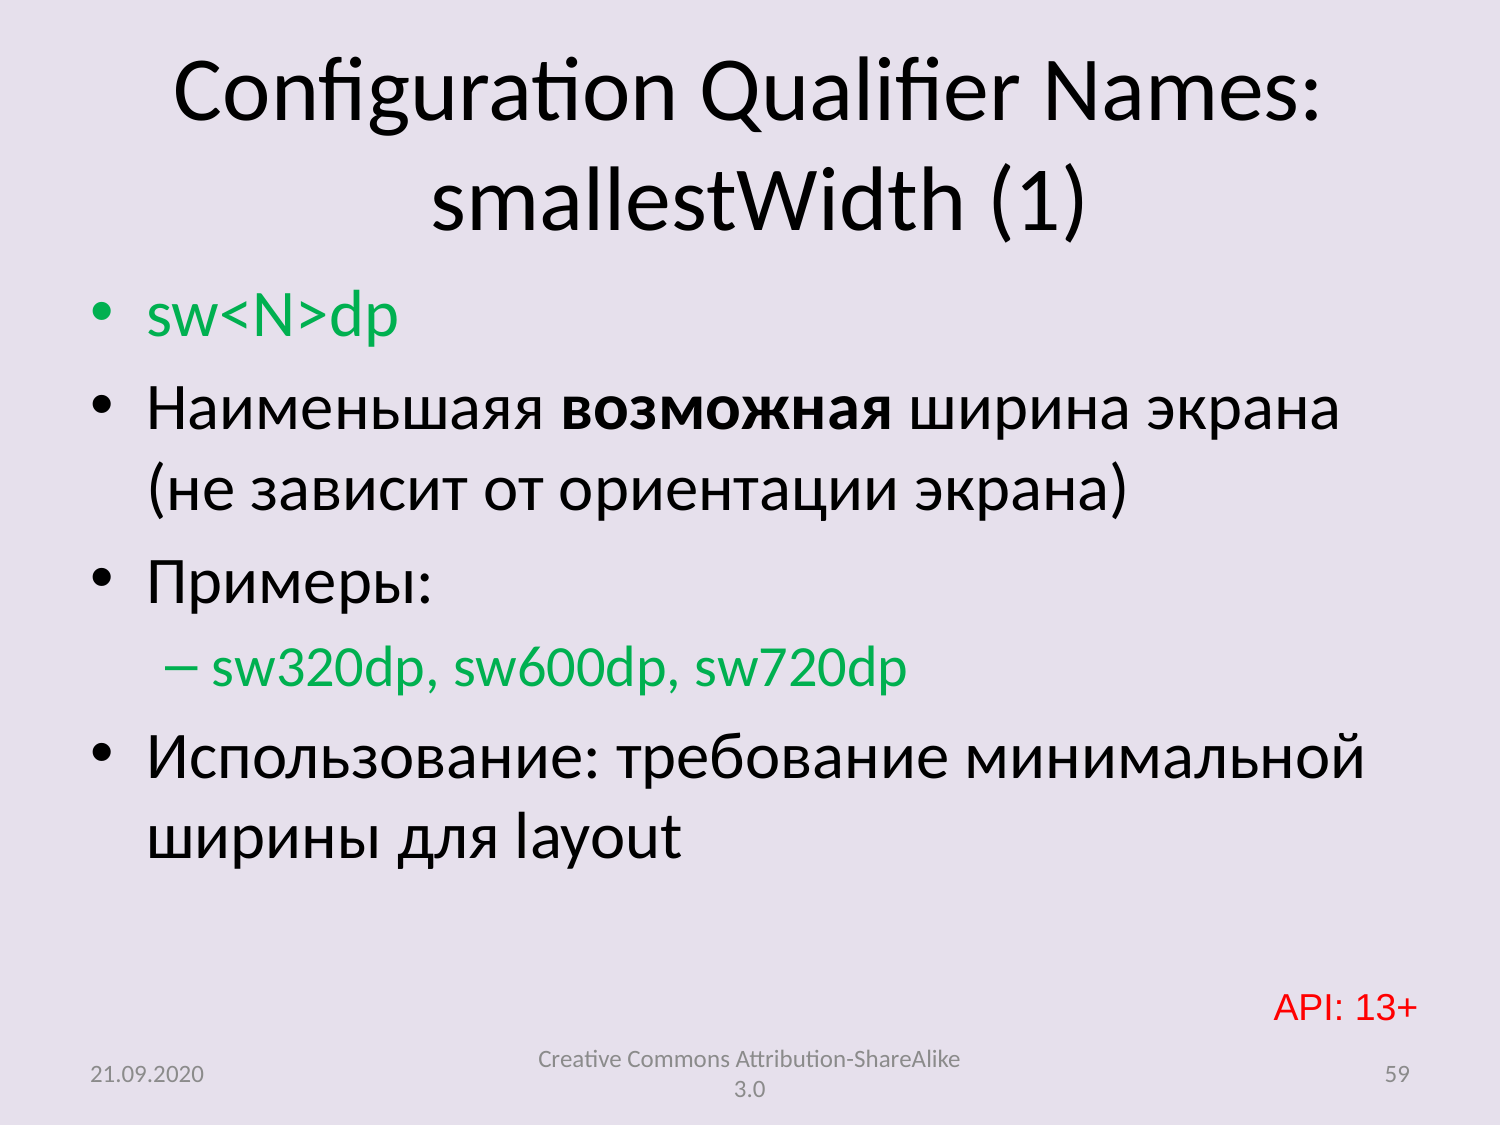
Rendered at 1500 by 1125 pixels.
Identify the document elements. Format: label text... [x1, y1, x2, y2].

title Configuration Qualifier Names: smallestWidth (1) [75, 45, 1425, 233]
text_box API: 13+ [1258, 976, 1434, 1036]
list sw<N>dp Наименьшаяя возможная ширина экрана (не зависит от ориентации экрана) Примеры: sw320dp, sw600dp, sw720dp Использование: требование минимальной ширины для layout [75, 262, 1425, 1005]
